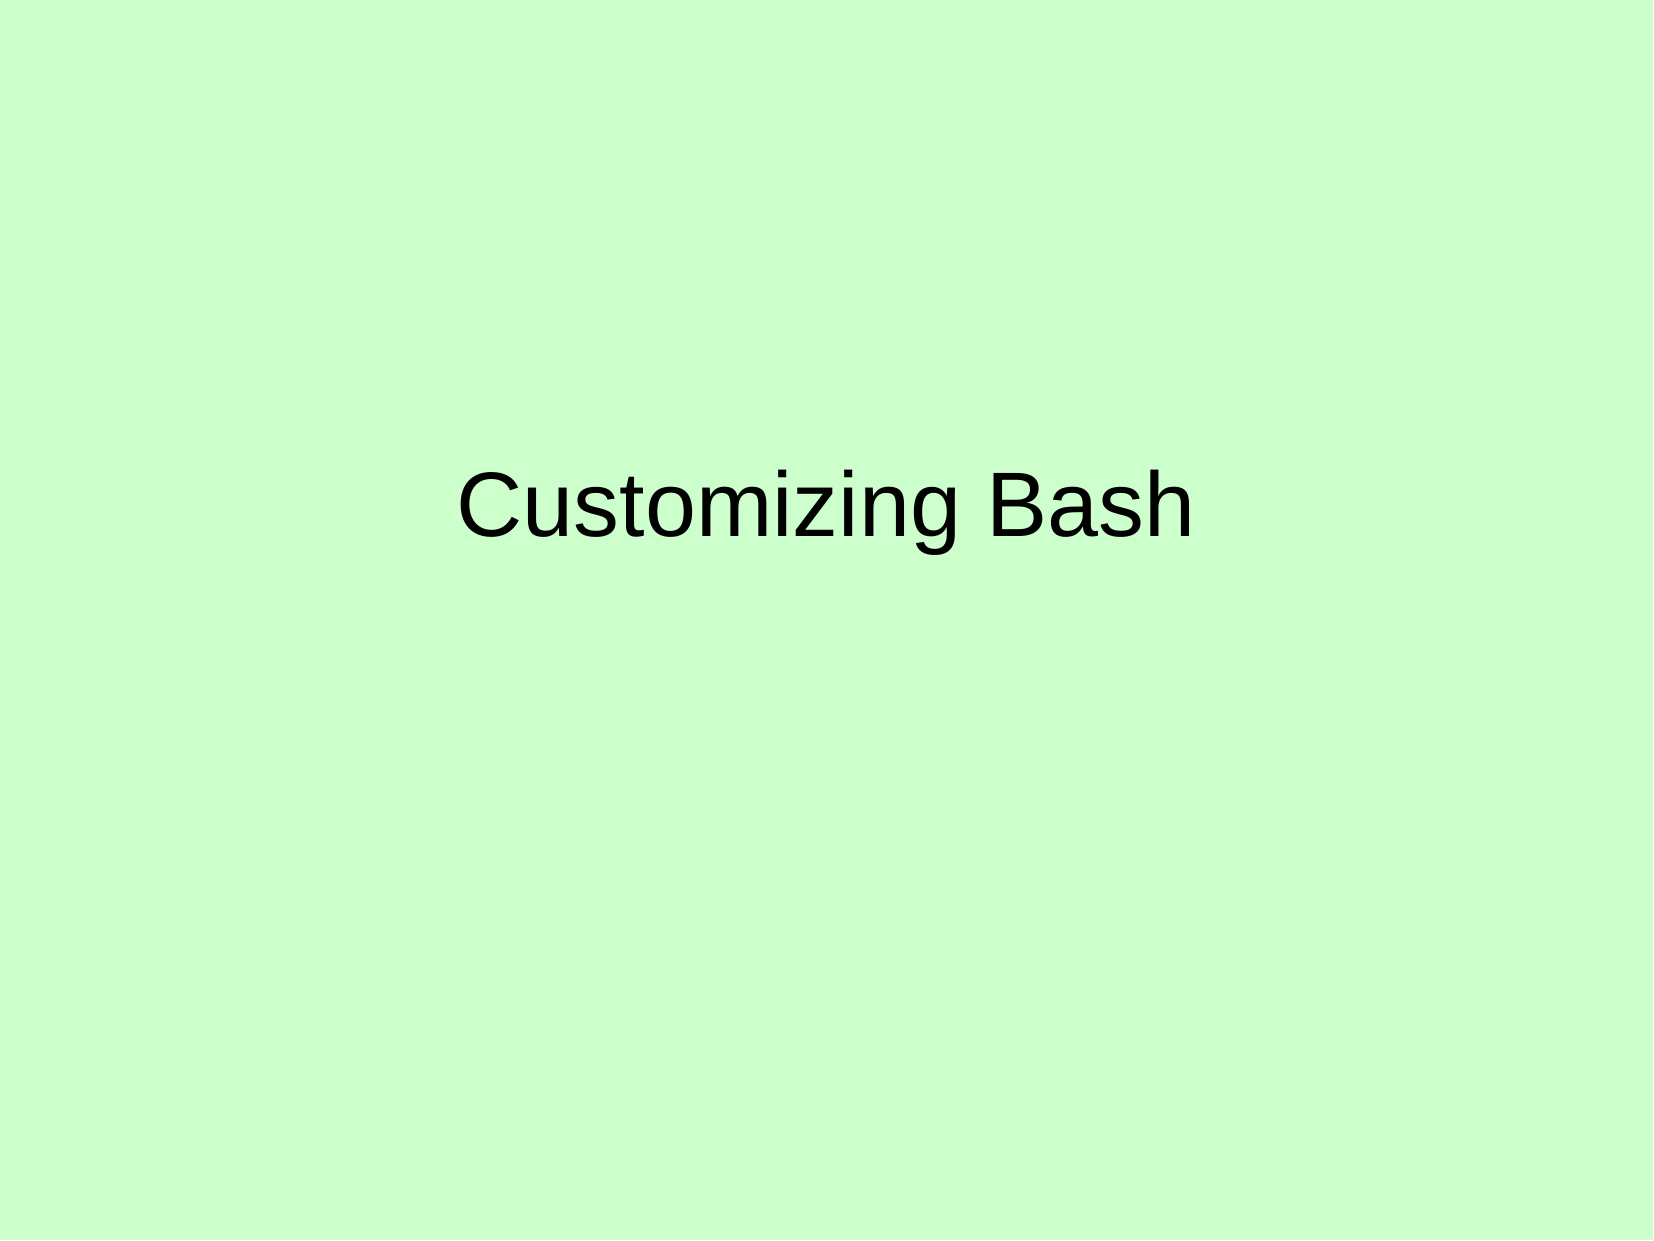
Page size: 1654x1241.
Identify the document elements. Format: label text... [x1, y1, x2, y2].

title Customizing Bash [82, 401, 1571, 609]
